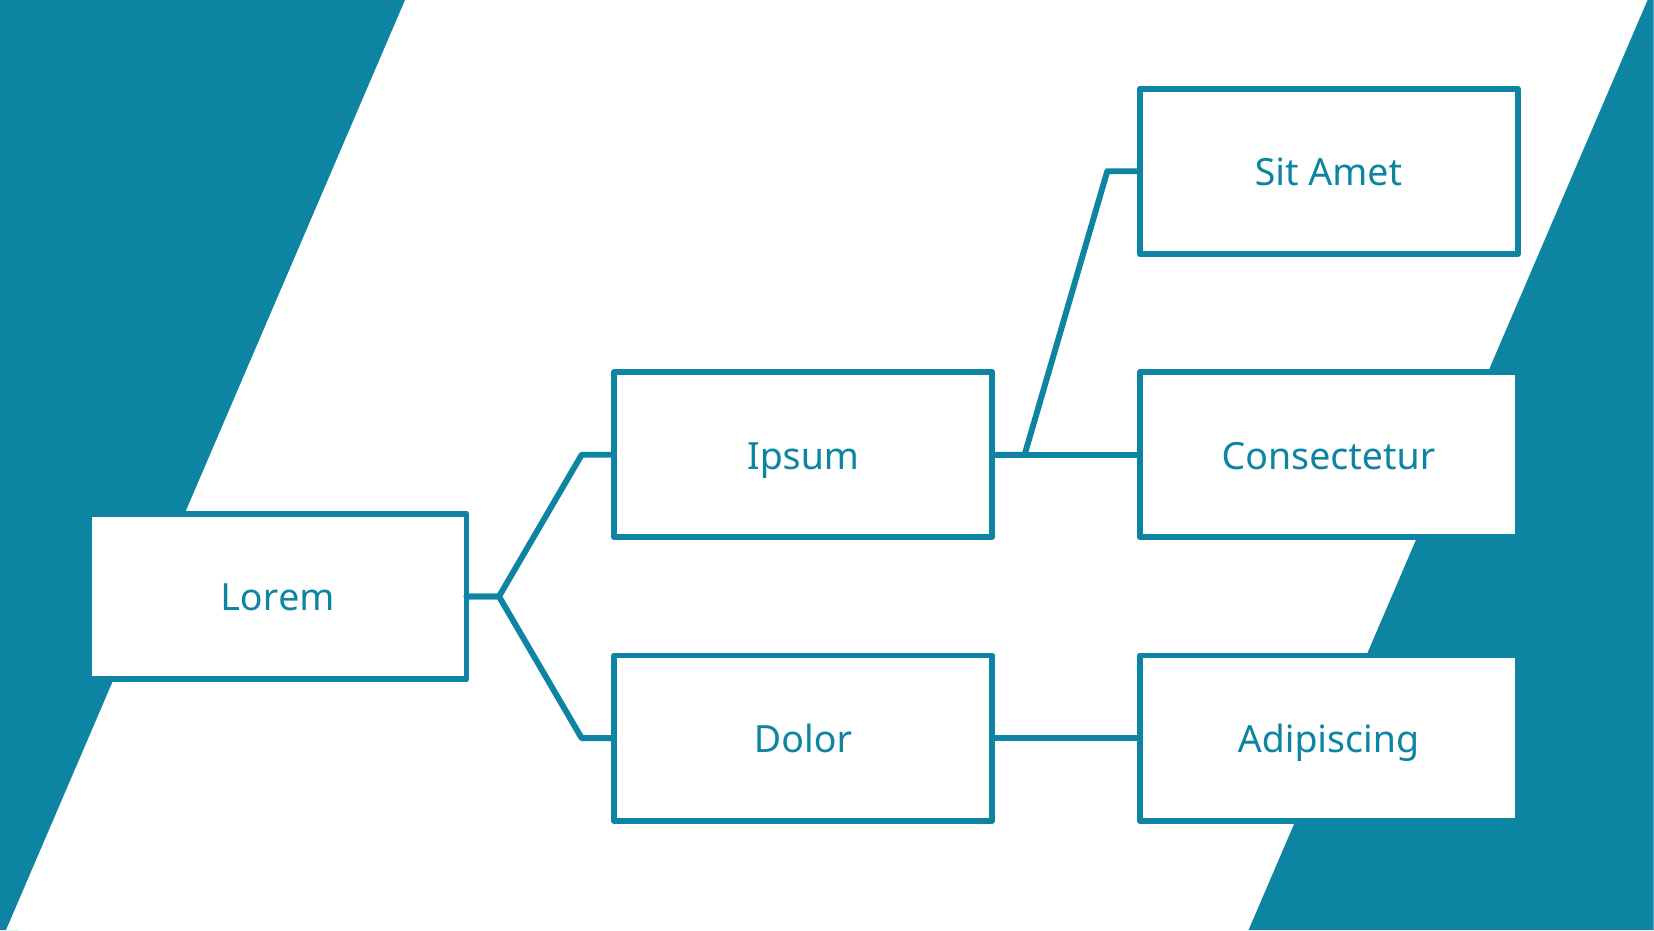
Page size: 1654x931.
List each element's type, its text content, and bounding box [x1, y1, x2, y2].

text_box Adipiscing [1139, 655, 1518, 821]
text_box Sit Amet [1139, 88, 1518, 254]
text_box Dolor [614, 655, 993, 821]
text_box Consectetur [1139, 372, 1518, 538]
text_box Lorem [88, 513, 467, 680]
text_box Ipsum [614, 372, 993, 538]
